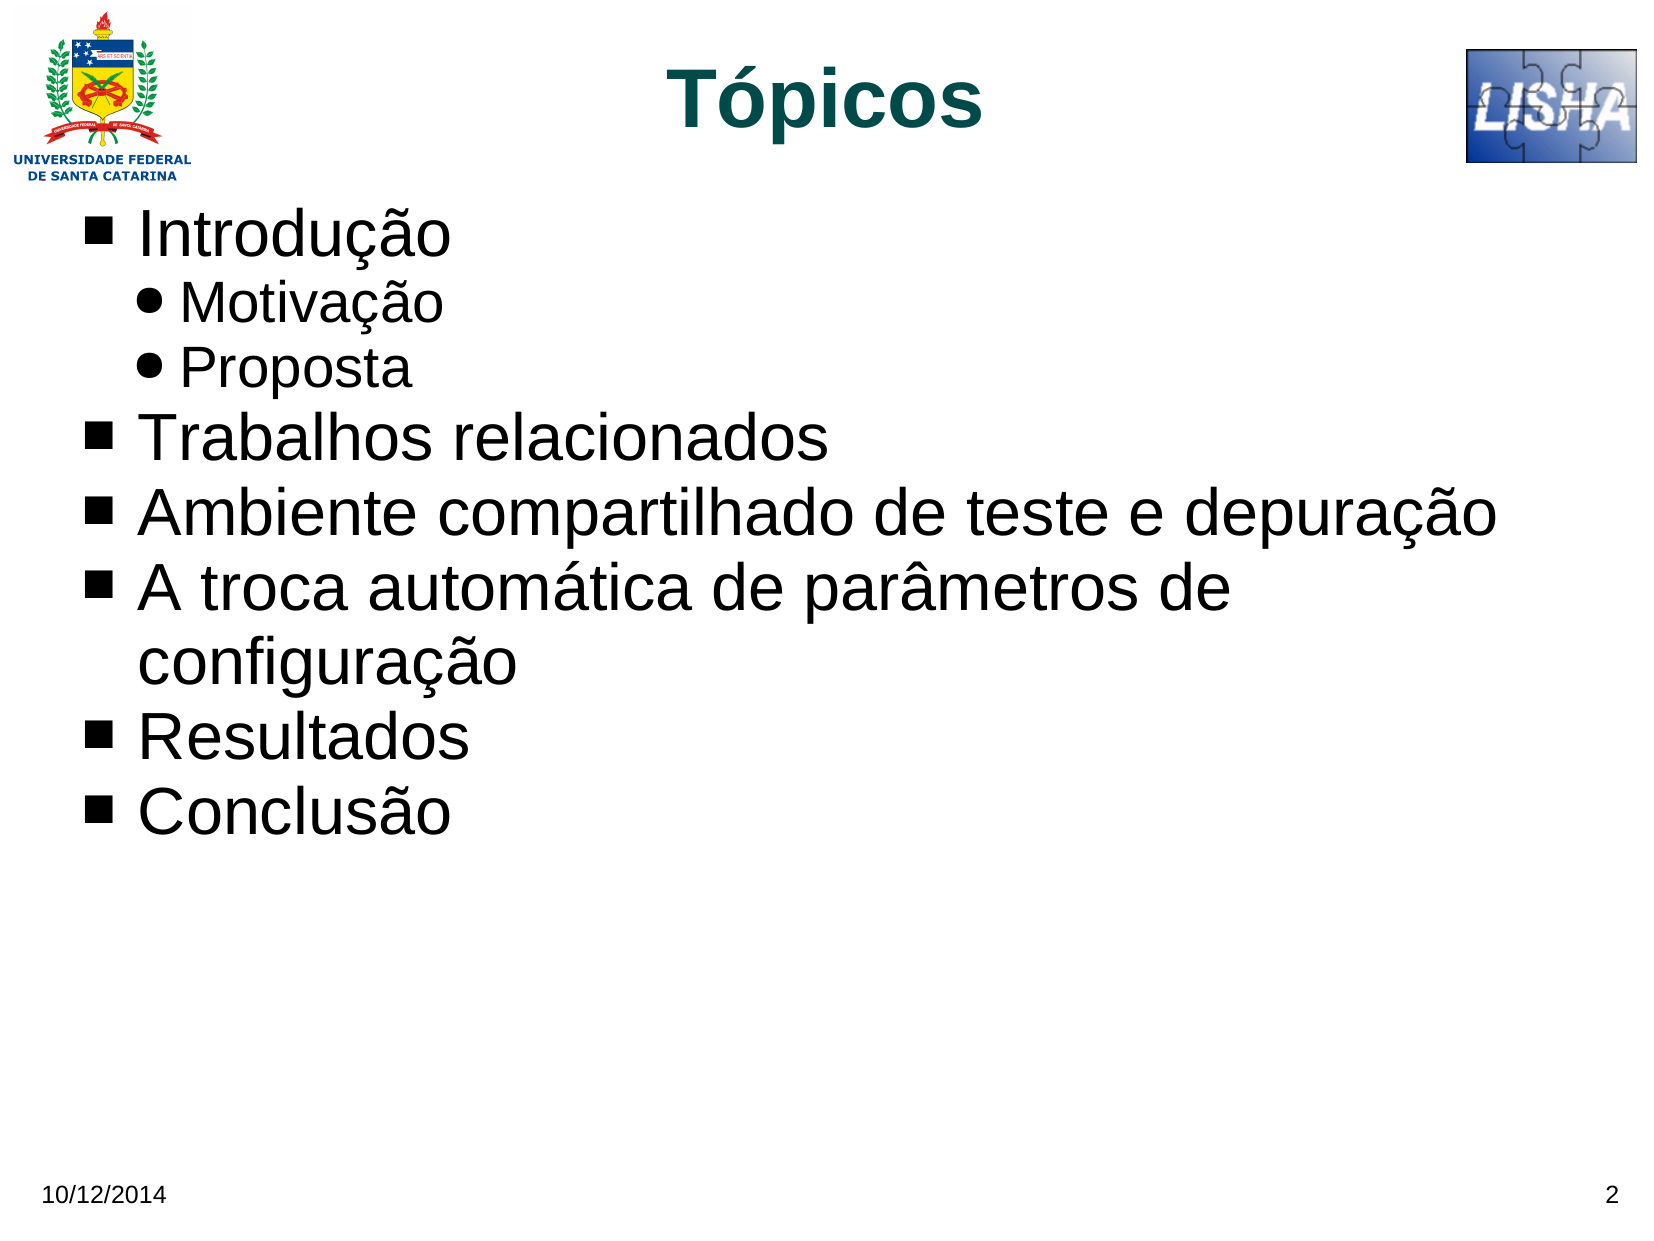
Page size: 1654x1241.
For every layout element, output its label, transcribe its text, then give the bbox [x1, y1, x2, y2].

title Tópicos [190, 27, 1461, 184]
picture [13, 6, 191, 181]
list Introdução Motivação Proposta Trabalhos relacionados Ambiente compartilhado de teste e depuração A troca automática de parâmetros de configuração Resultados Conclusão [37, 195, 1613, 995]
picture [1466, 49, 1637, 163]
